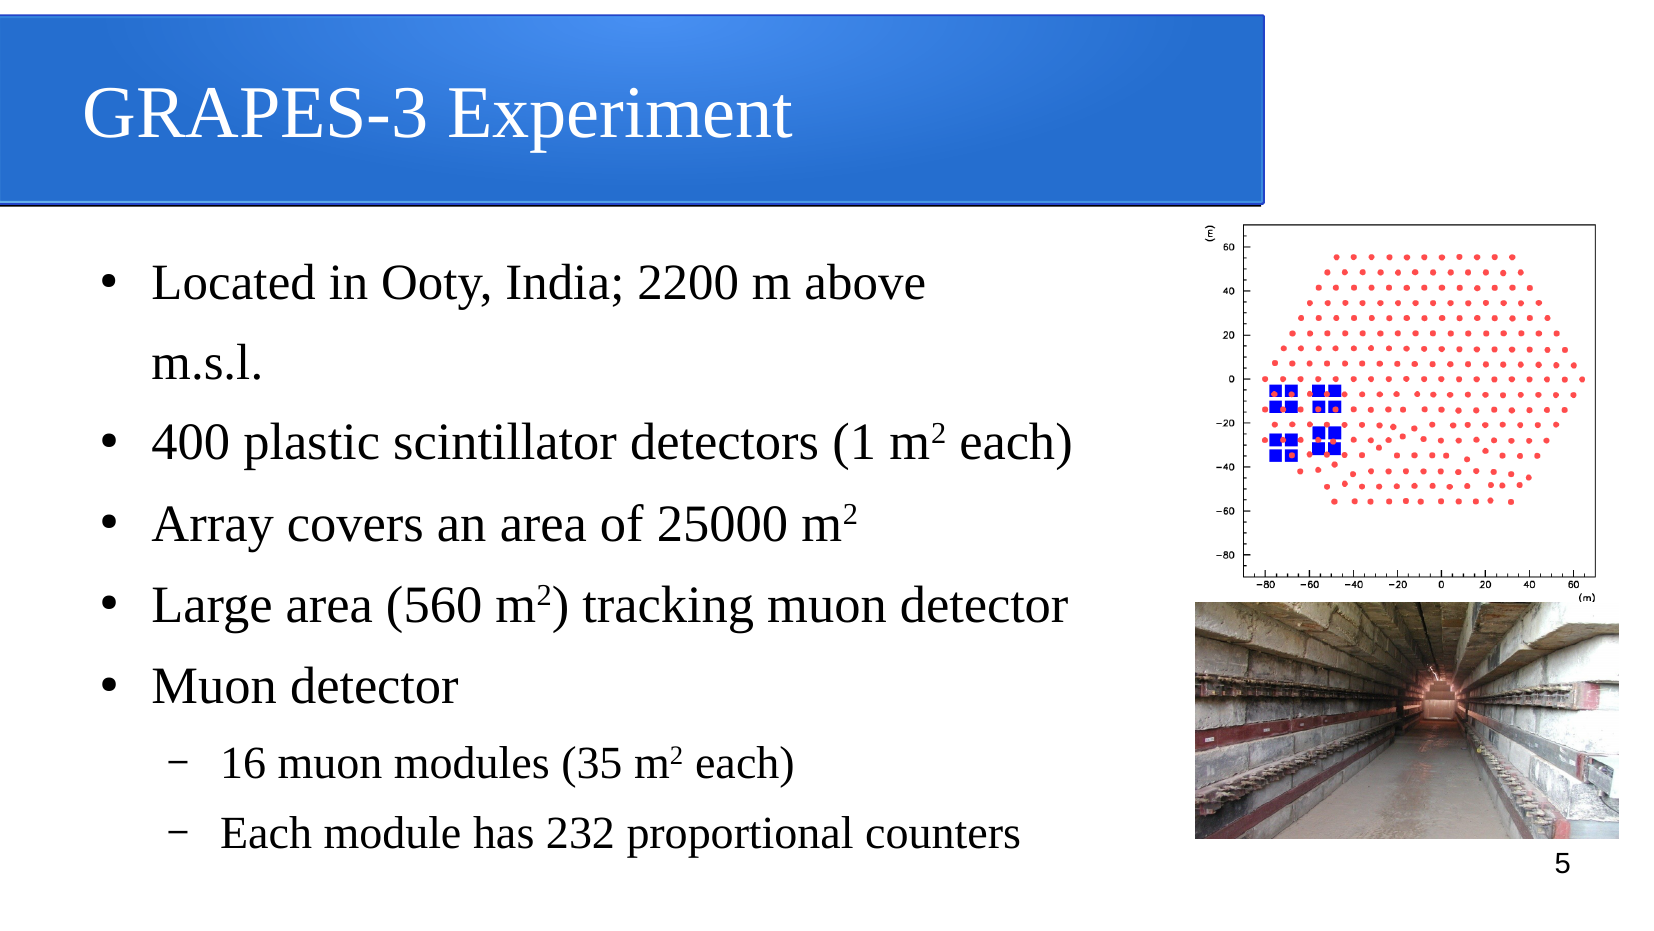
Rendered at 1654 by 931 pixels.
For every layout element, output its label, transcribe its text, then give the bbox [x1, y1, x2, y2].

title GRAPES-3 Experiment [82, 35, 1235, 189]
picture [1195, 224, 1619, 839]
list Located in Ooty, India; 2200 m above m.s.l. 400 plastic scintillator detectors (1 m2 each) Array covers an area of 25000 m2 Large area (560 m2) tracking muon detector Muon detector 16 muon modules (35 m2 each) Each module has 232 proportional counters [82, 253, 1571, 864]
